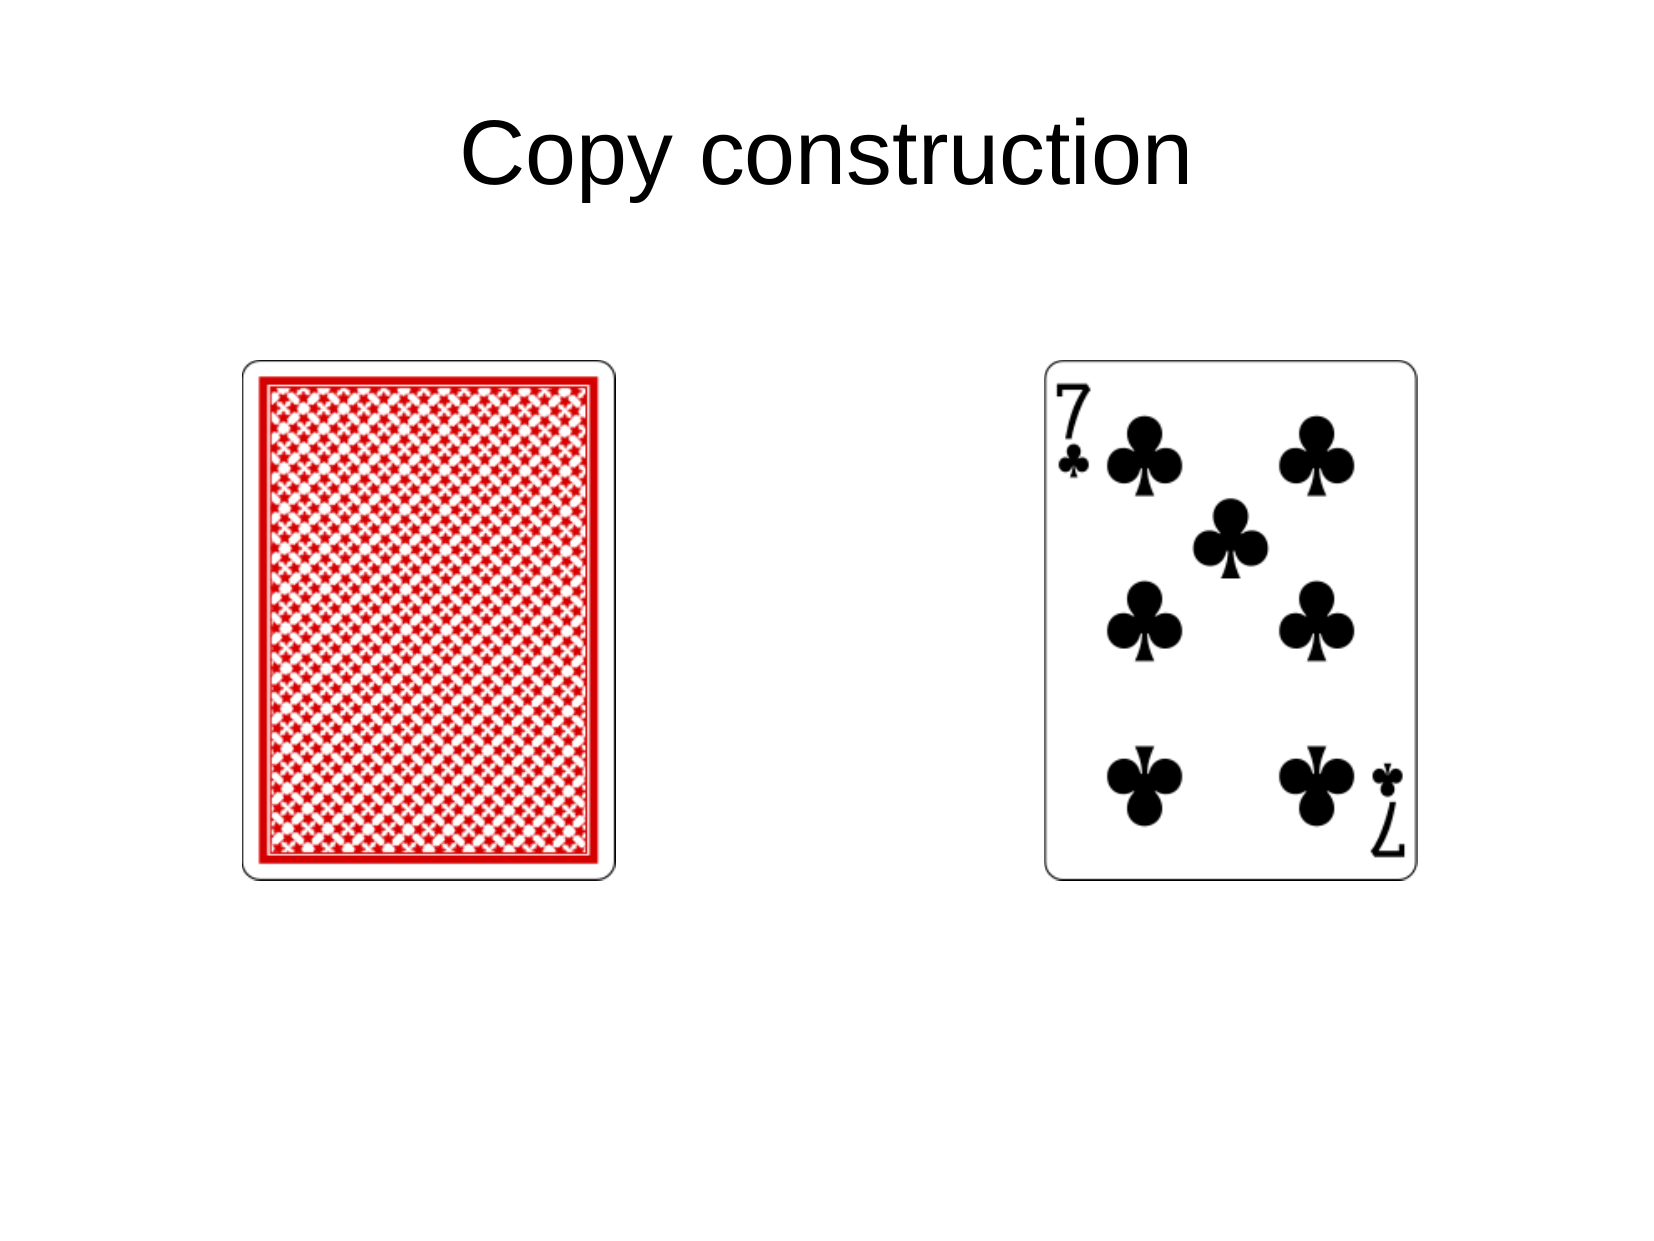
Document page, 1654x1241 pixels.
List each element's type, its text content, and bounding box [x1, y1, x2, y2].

picture [1044, 360, 1418, 881]
title Copy construction [82, 49, 1571, 257]
picture [242, 360, 616, 881]
